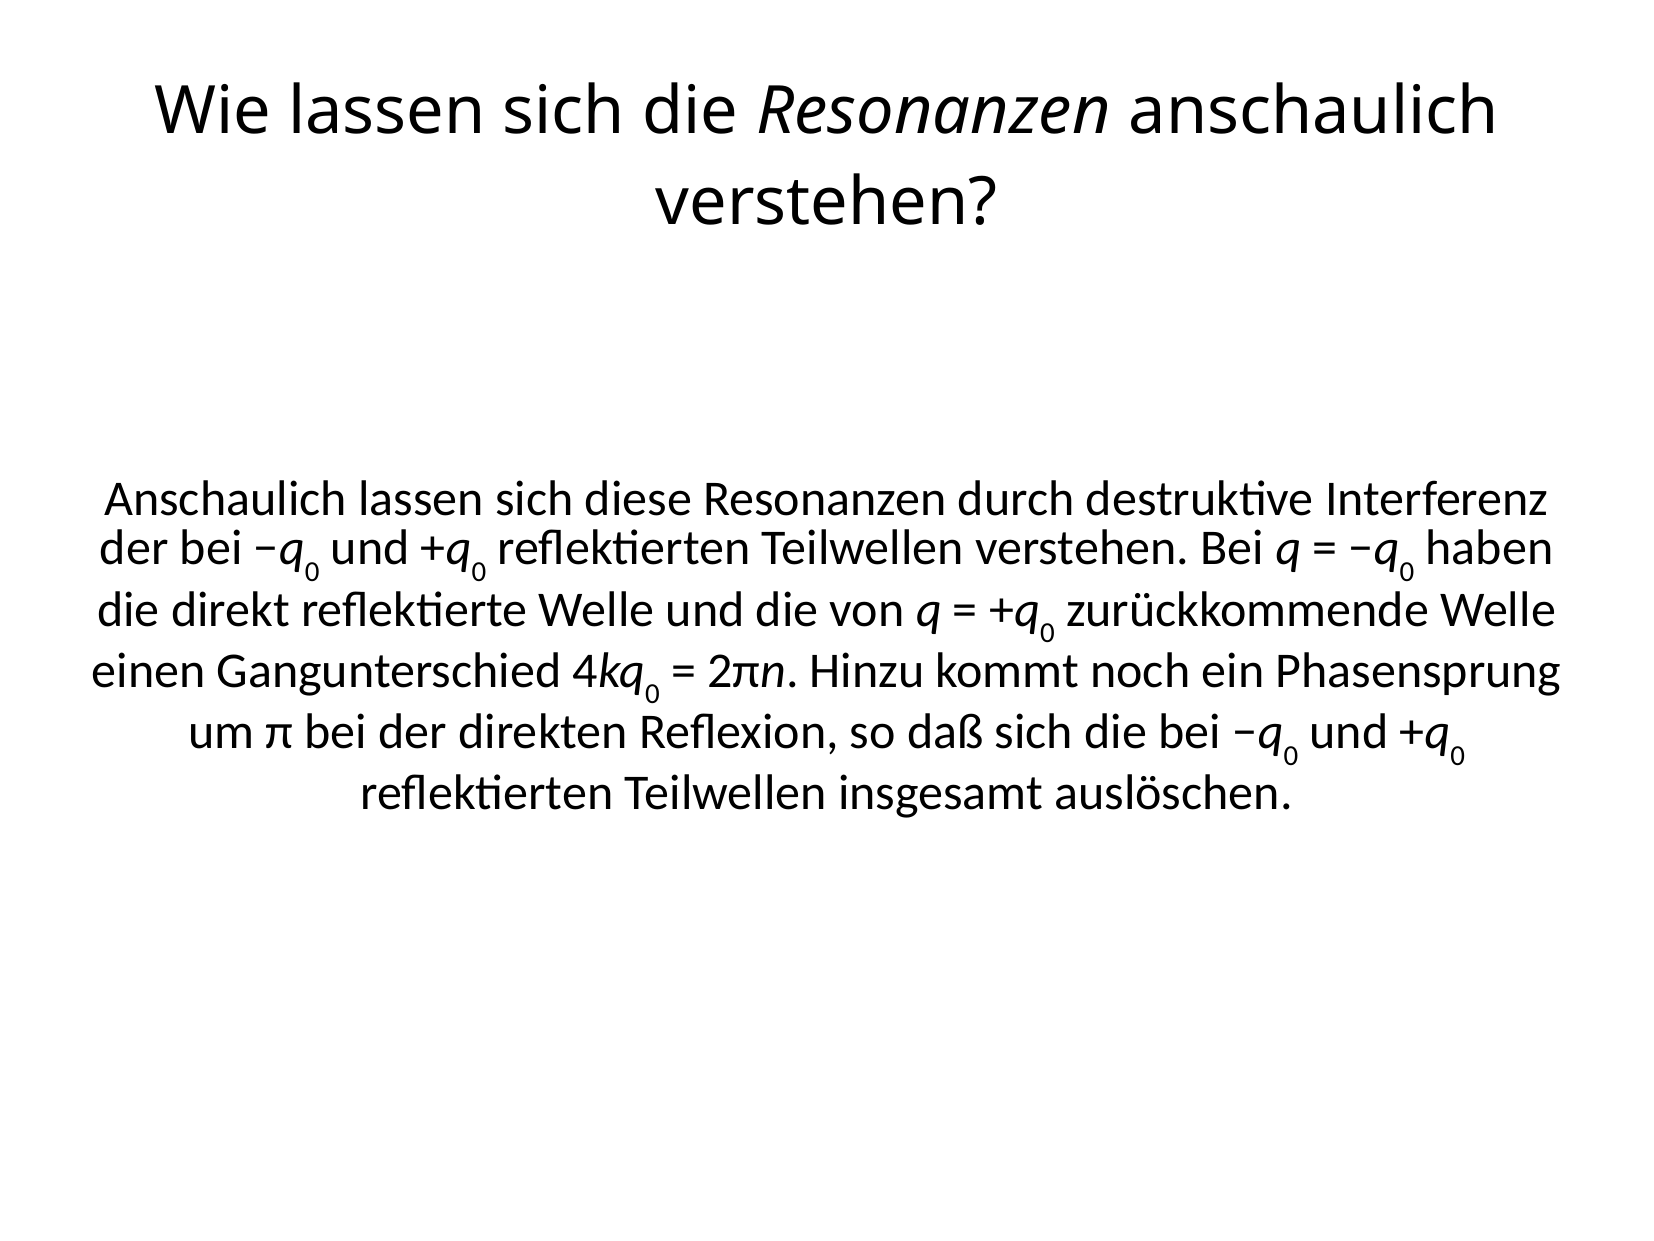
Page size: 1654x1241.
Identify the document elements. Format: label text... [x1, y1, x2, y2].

subtitle Anschaulich lassen sich diese Resonanzen durch destruktive Interferenz der bei −q0 und +q0 reflektierten Teilwellen verstehen. Bei q = −q0 haben die direkt reflektierte Welle und die von q = +q0 zurückkommende Welle einen Gangunterschied 4kq0 = 2πn. Hinzu kommt noch ein Phasensprung um π bei der direkten Reflexion, so daß sich die bei −q0 und +q0 reflektierten Teilwellen insgesamt auslöschen. [82, 290, 1571, 1010]
title Wie lassen sich die Resonanzen anschaulich verstehen? [82, 49, 1571, 257]
